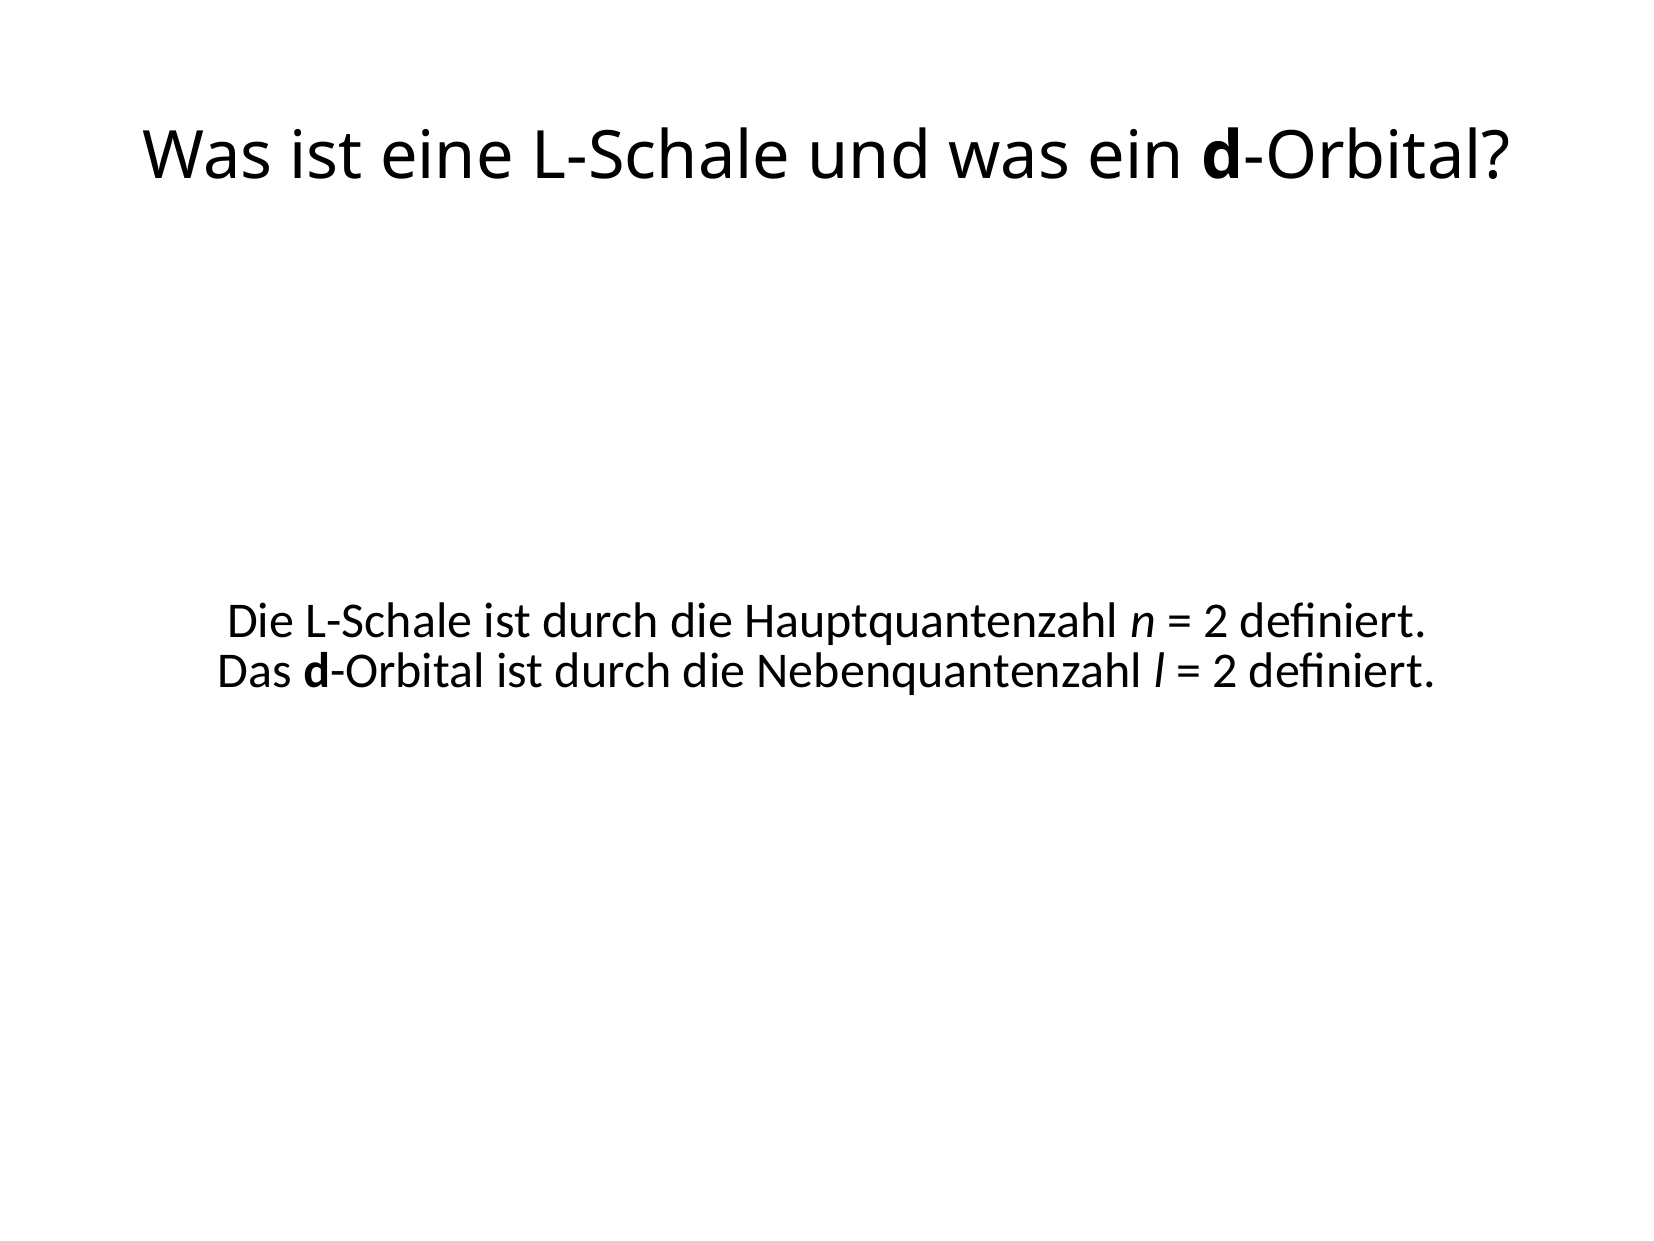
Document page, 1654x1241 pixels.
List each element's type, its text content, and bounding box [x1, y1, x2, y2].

title Was ist eine L-Schale und was ein d-Orbital? [82, 49, 1571, 257]
subtitle Die L-Schale ist durch die Hauptquantenzahl n = 2 definiert. Das d-Orbital ist durch die Nebenquantenzahl l = 2 definiert. [82, 290, 1571, 1010]
